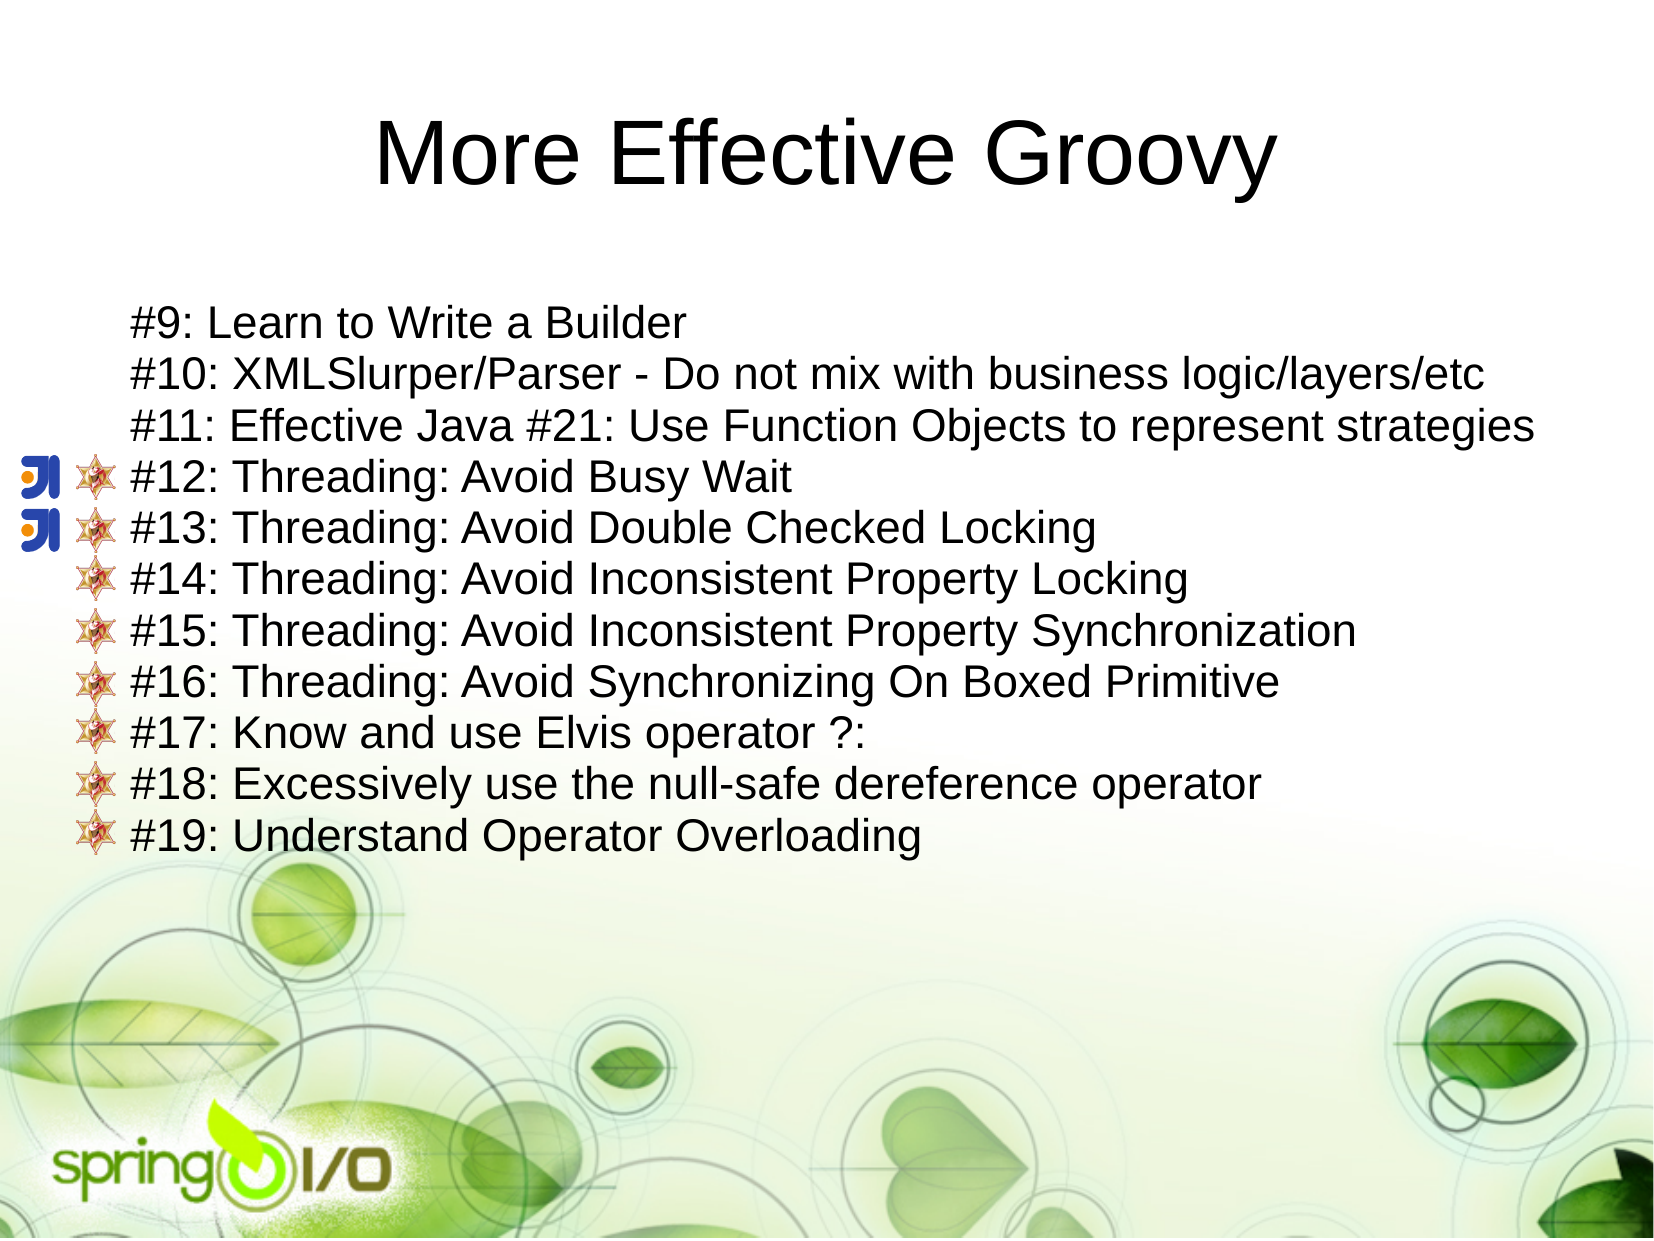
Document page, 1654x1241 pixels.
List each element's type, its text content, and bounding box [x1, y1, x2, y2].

title More Effective Groovy [82, 56, 1571, 250]
picture [0, 0, 1654, 1238]
subtitle #9: Learn to Write a Builder #10: XMLSlurper/Parser - Do not mix with business logic/layers/etc #11: Effective Java #21: Use Function Objects to represent strategies #12: Threading: Avoid Busy Wait #13: Threading: Avoid Double Checked Locking #14: Threading: Avoid Inconsistent Property Locking #15: Threading: Avoid Inconsistent Property Synchronization #16: Threading: Avoid Synchronizing On Boxed Primitive #17: Know and use Elvis operator ?: #18: Excessively use the null-safe dereference operator #19: Understand Operator Overloading [130, 296, 1619, 1101]
